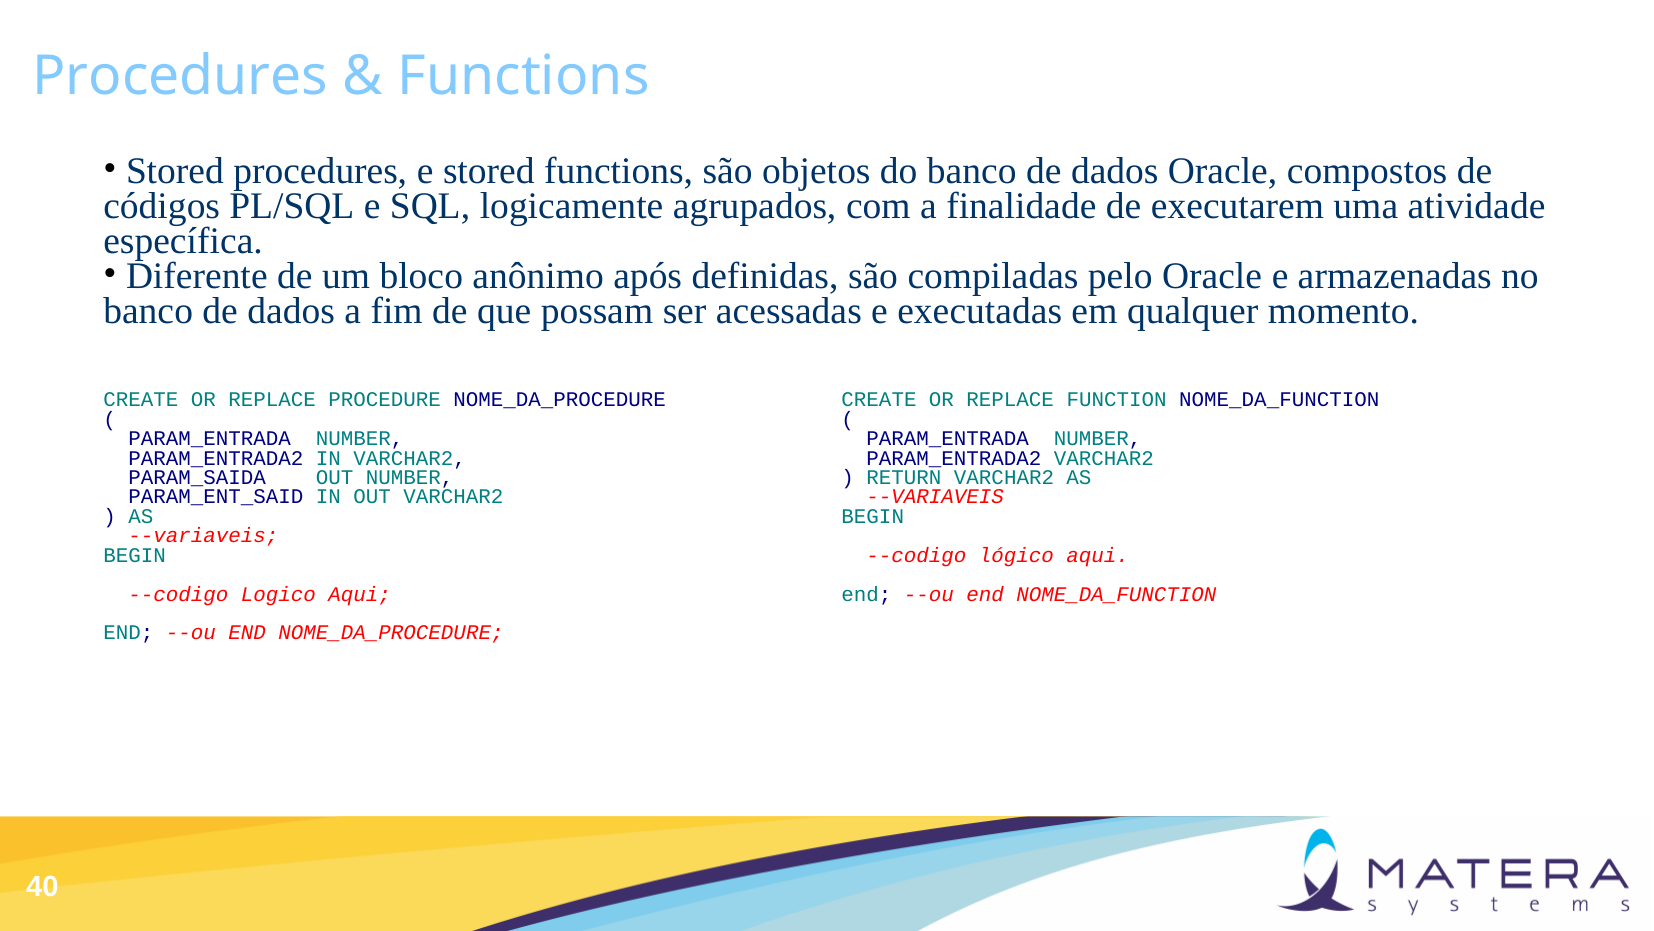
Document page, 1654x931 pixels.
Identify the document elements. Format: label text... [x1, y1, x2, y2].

title Procedures & Functions [32, 24, 1628, 137]
text_box Stored procedures, e stored functions, são objetos do banco de dados Oracle, compostos de códigos PL/SQL e SQL, logicamente agrupados, com a finalidade de executarem uma atividade específica. Diferente de um bloco anônimo após definidas, são compiladas pelo Oracle e armazenadas no banco de dados a fim de que possam ser acessadas e executadas em qualquer momento. [88, 147, 1595, 348]
text_box CREATE OR REPLACE PROCEDURE NOME_DA_PROCEDURE ( PARAM_ENTRADA NUMBER, PARAM_ENTRADA2 IN VARCHAR2, PARAM_SAIDA OUT NUMBER, PARAM_ENT_SAID IN OUT VARCHAR2 ) AS --variaveis; BEGIN --codigo Logico Aqui; END; --ou END NOME_DA_PROCEDURE; [88, 383, 768, 657]
text_box CREATE OR REPLACE FUNCTION NOME_DA_FUNCTION ( PARAM_ENTRADA NUMBER, PARAM_ENTRADA2 VARCHAR2 ) RETURN VARCHAR2 AS --VARIAVEIS BEGIN --codigo lógico aqui. end; --ou end NOME_DA_FUNCTION [826, 383, 1565, 618]
picture [0, 816, 1652, 931]
